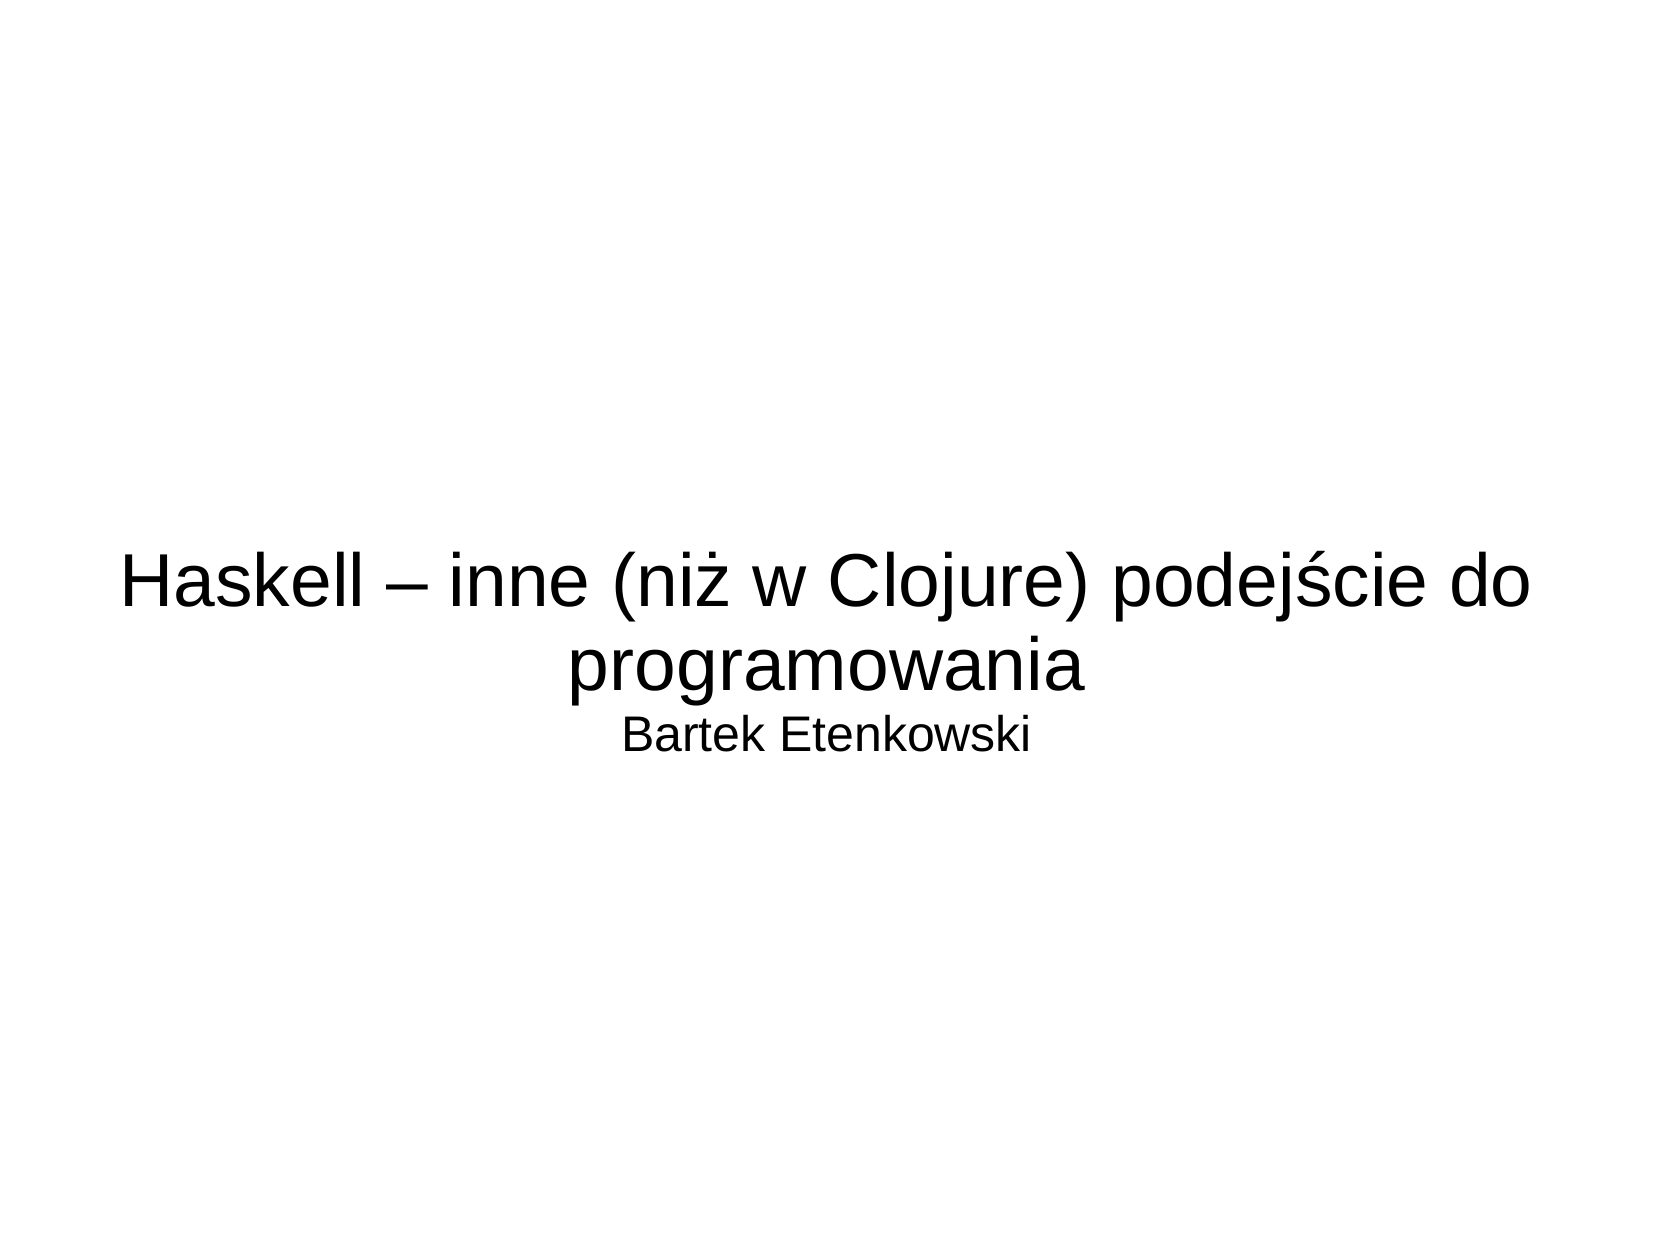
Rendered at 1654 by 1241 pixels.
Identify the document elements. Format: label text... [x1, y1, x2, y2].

subtitle Haskell – inne (niż w Clojure) podejście do programowania Bartek Etenkowski [82, 290, 1571, 1010]
